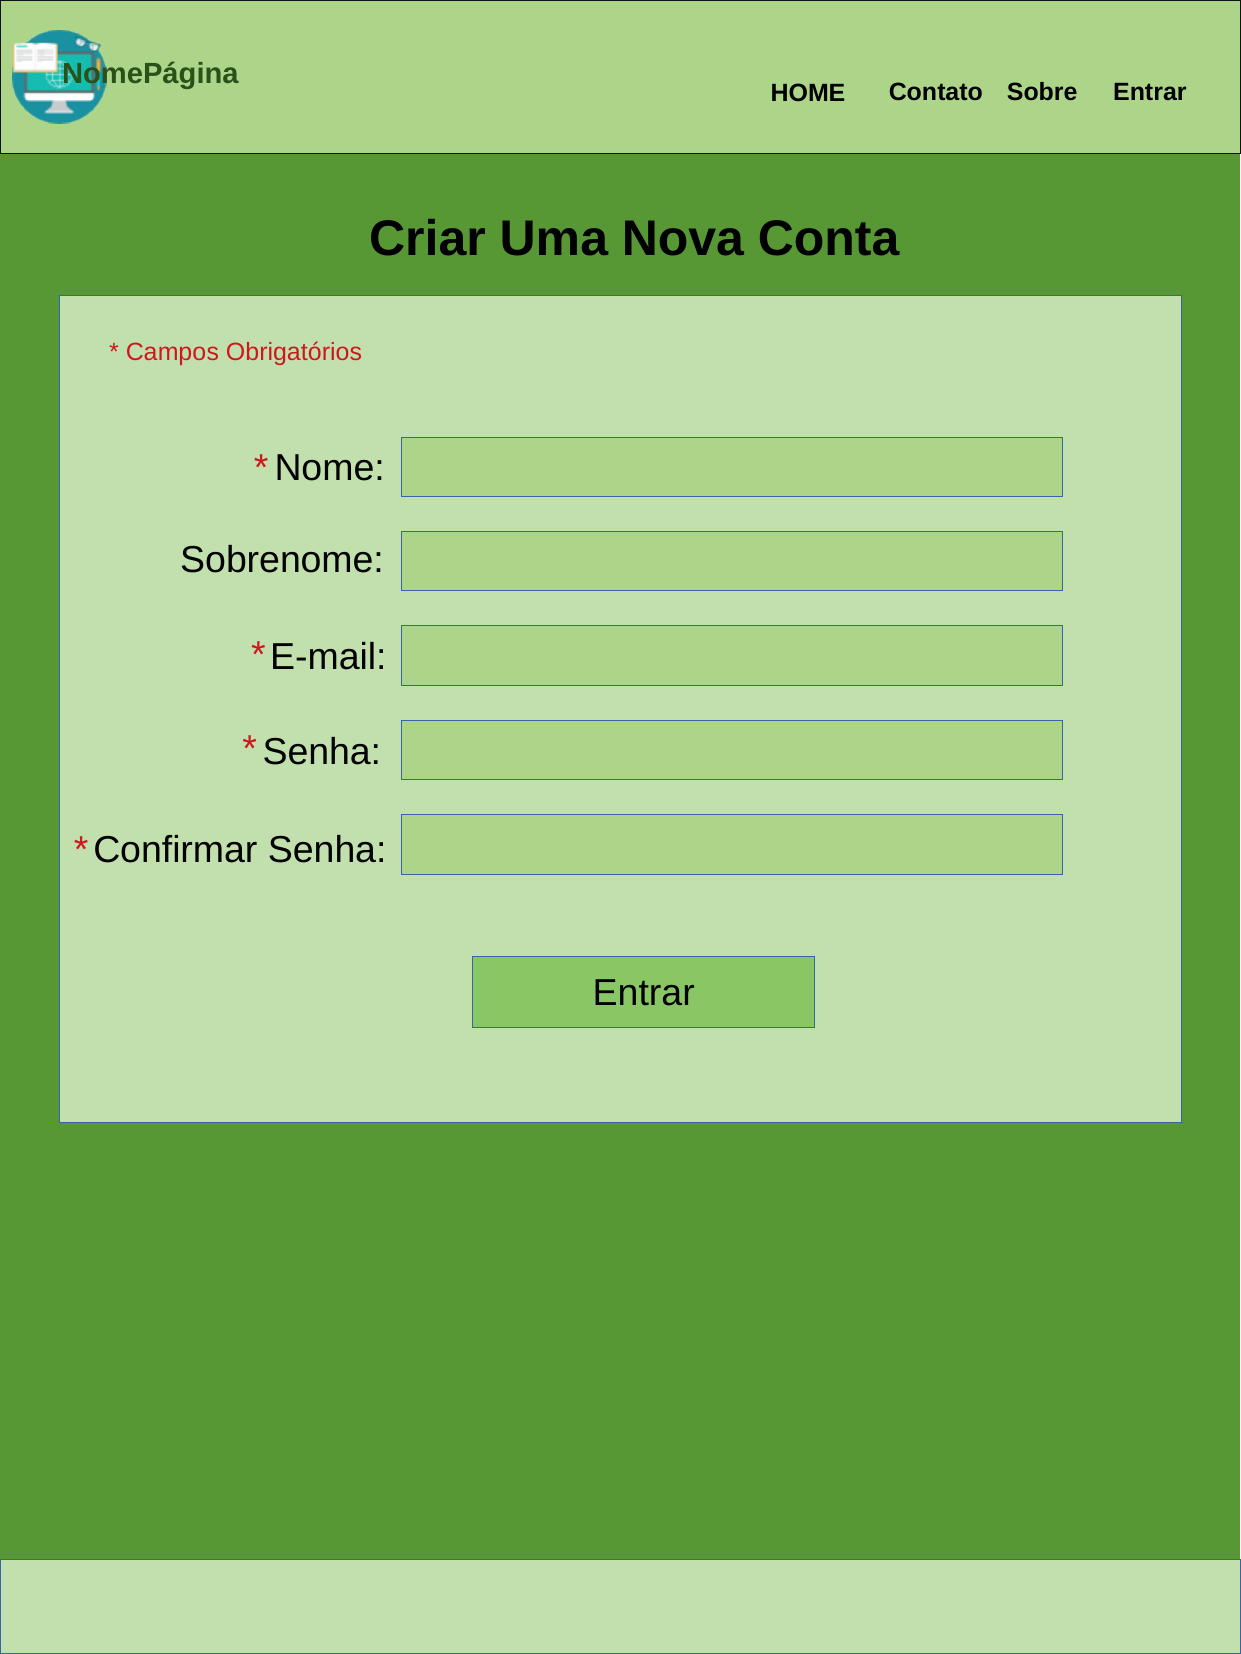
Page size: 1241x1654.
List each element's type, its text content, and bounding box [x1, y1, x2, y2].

text_box NomePágina [47, 49, 260, 130]
text_box Confirmar Senha: [104, 820, 402, 878]
picture [12, 30, 107, 125]
text_box Entrar [472, 956, 815, 1028]
text_box E-mail: [281, 628, 402, 686]
text_box Contato [874, 70, 992, 142]
text_box * [239, 439, 284, 497]
text_box Nome: [284, 439, 400, 497]
text_box * Campos Obrigatórios [94, 330, 378, 374]
text_box Sobrenome: [165, 531, 399, 589]
text_box [0, 1559, 1241, 1654]
text_box * [59, 820, 104, 892]
text_box [59, 295, 1182, 1123]
text_box * [227, 720, 272, 792]
text_box Sobre [992, 70, 1098, 142]
text_box Entrar [1098, 70, 1229, 142]
text_box HOME [755, 70, 863, 114]
text_box Senha: [272, 722, 397, 780]
text_box [0, 0, 1241, 154]
text_box Criar Uma Nova Conta [354, 203, 915, 274]
text_box * [236, 625, 281, 697]
